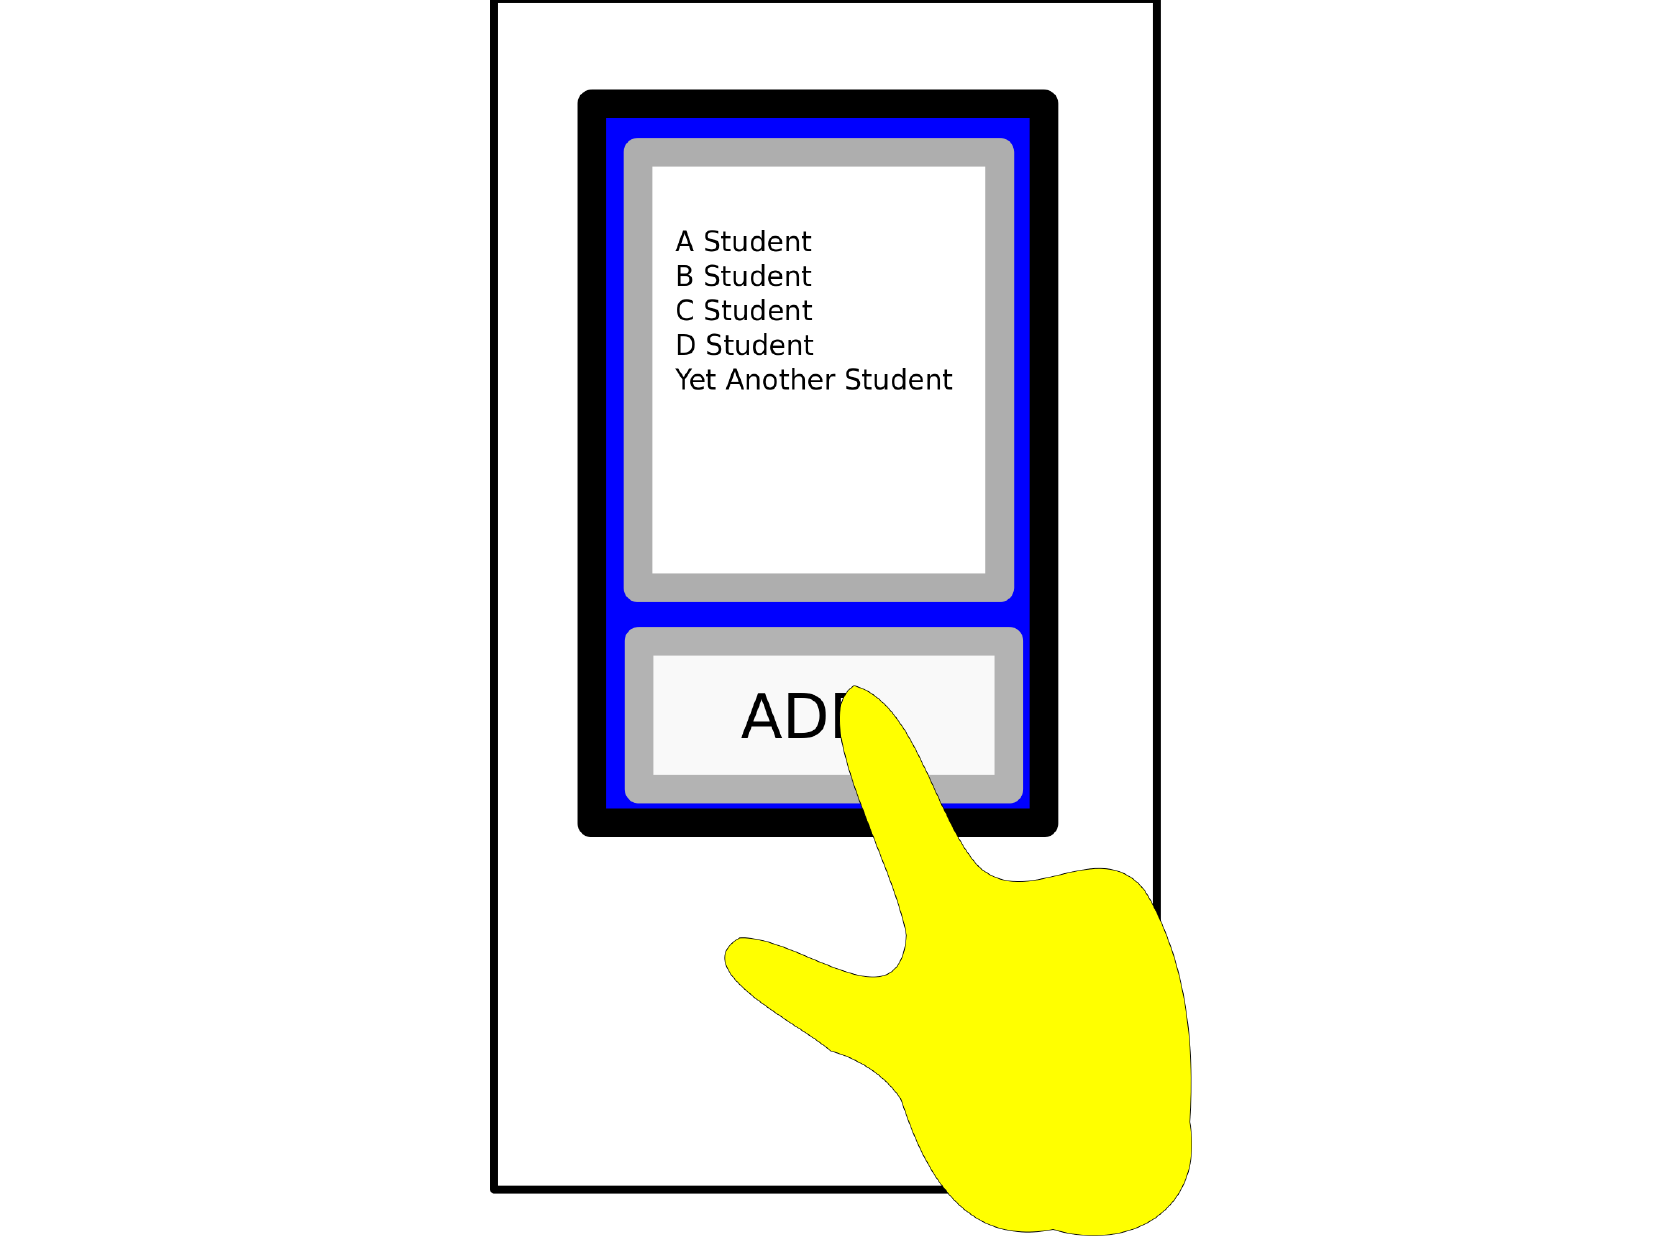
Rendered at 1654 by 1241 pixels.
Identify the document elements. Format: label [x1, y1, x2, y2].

picture [490, 0, 1192, 1236]
